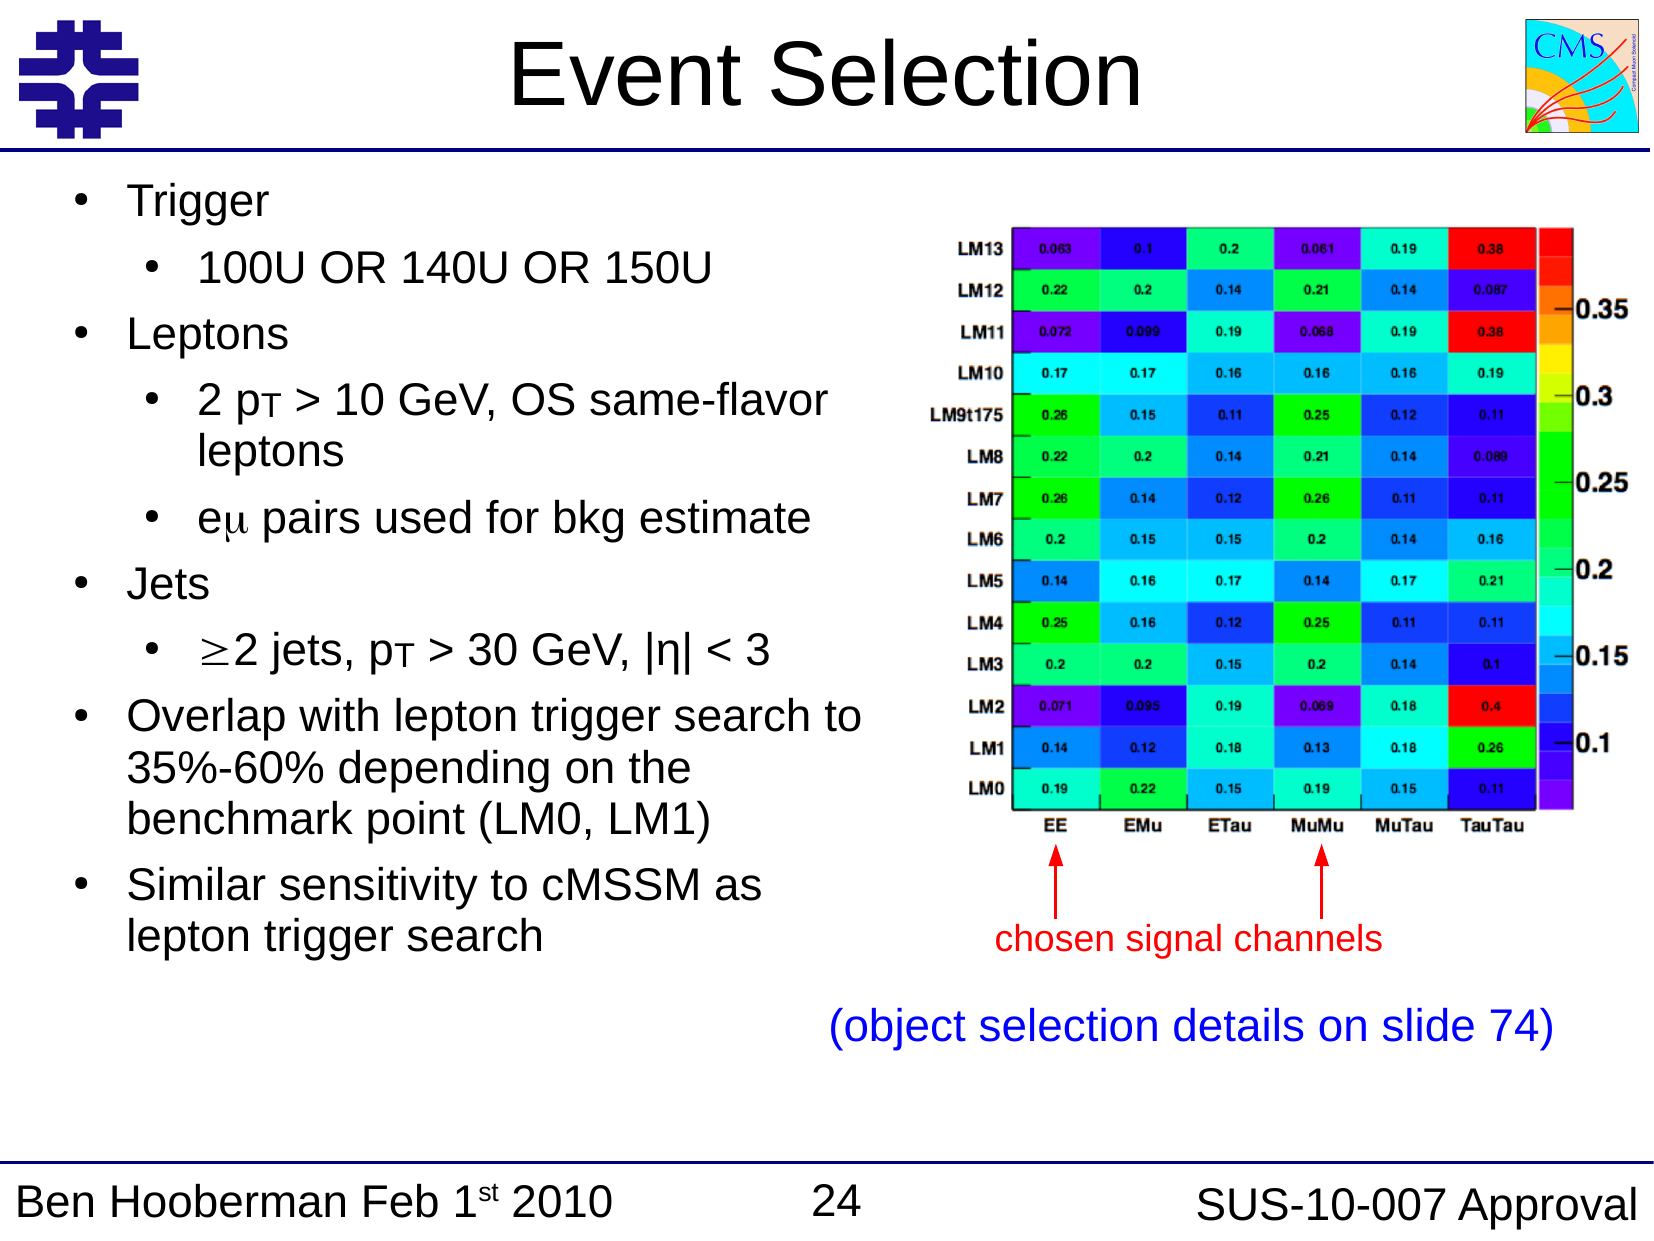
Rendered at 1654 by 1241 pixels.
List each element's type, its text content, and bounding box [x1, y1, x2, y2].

picture [900, 154, 1647, 882]
title Event Selection [0, 8, 1654, 140]
text_box chosen signal channels [979, 909, 1562, 972]
list Trigger 100U OR 140U OR 150U Leptons 2 pT > 10 GeV, OS same-flavor leptons em pairs used for bkg estimate Jets 2 jets, pT > 30 GeV, |η| < 3 Overlap with lepton trigger search to 35%-60% depending on the benchmark point (LM0, LM1) Similar sensitivity to cMSSM as lepton trigger search [55, 175, 887, 1058]
text_box (object selection details on slide 74) [813, 993, 1654, 1065]
